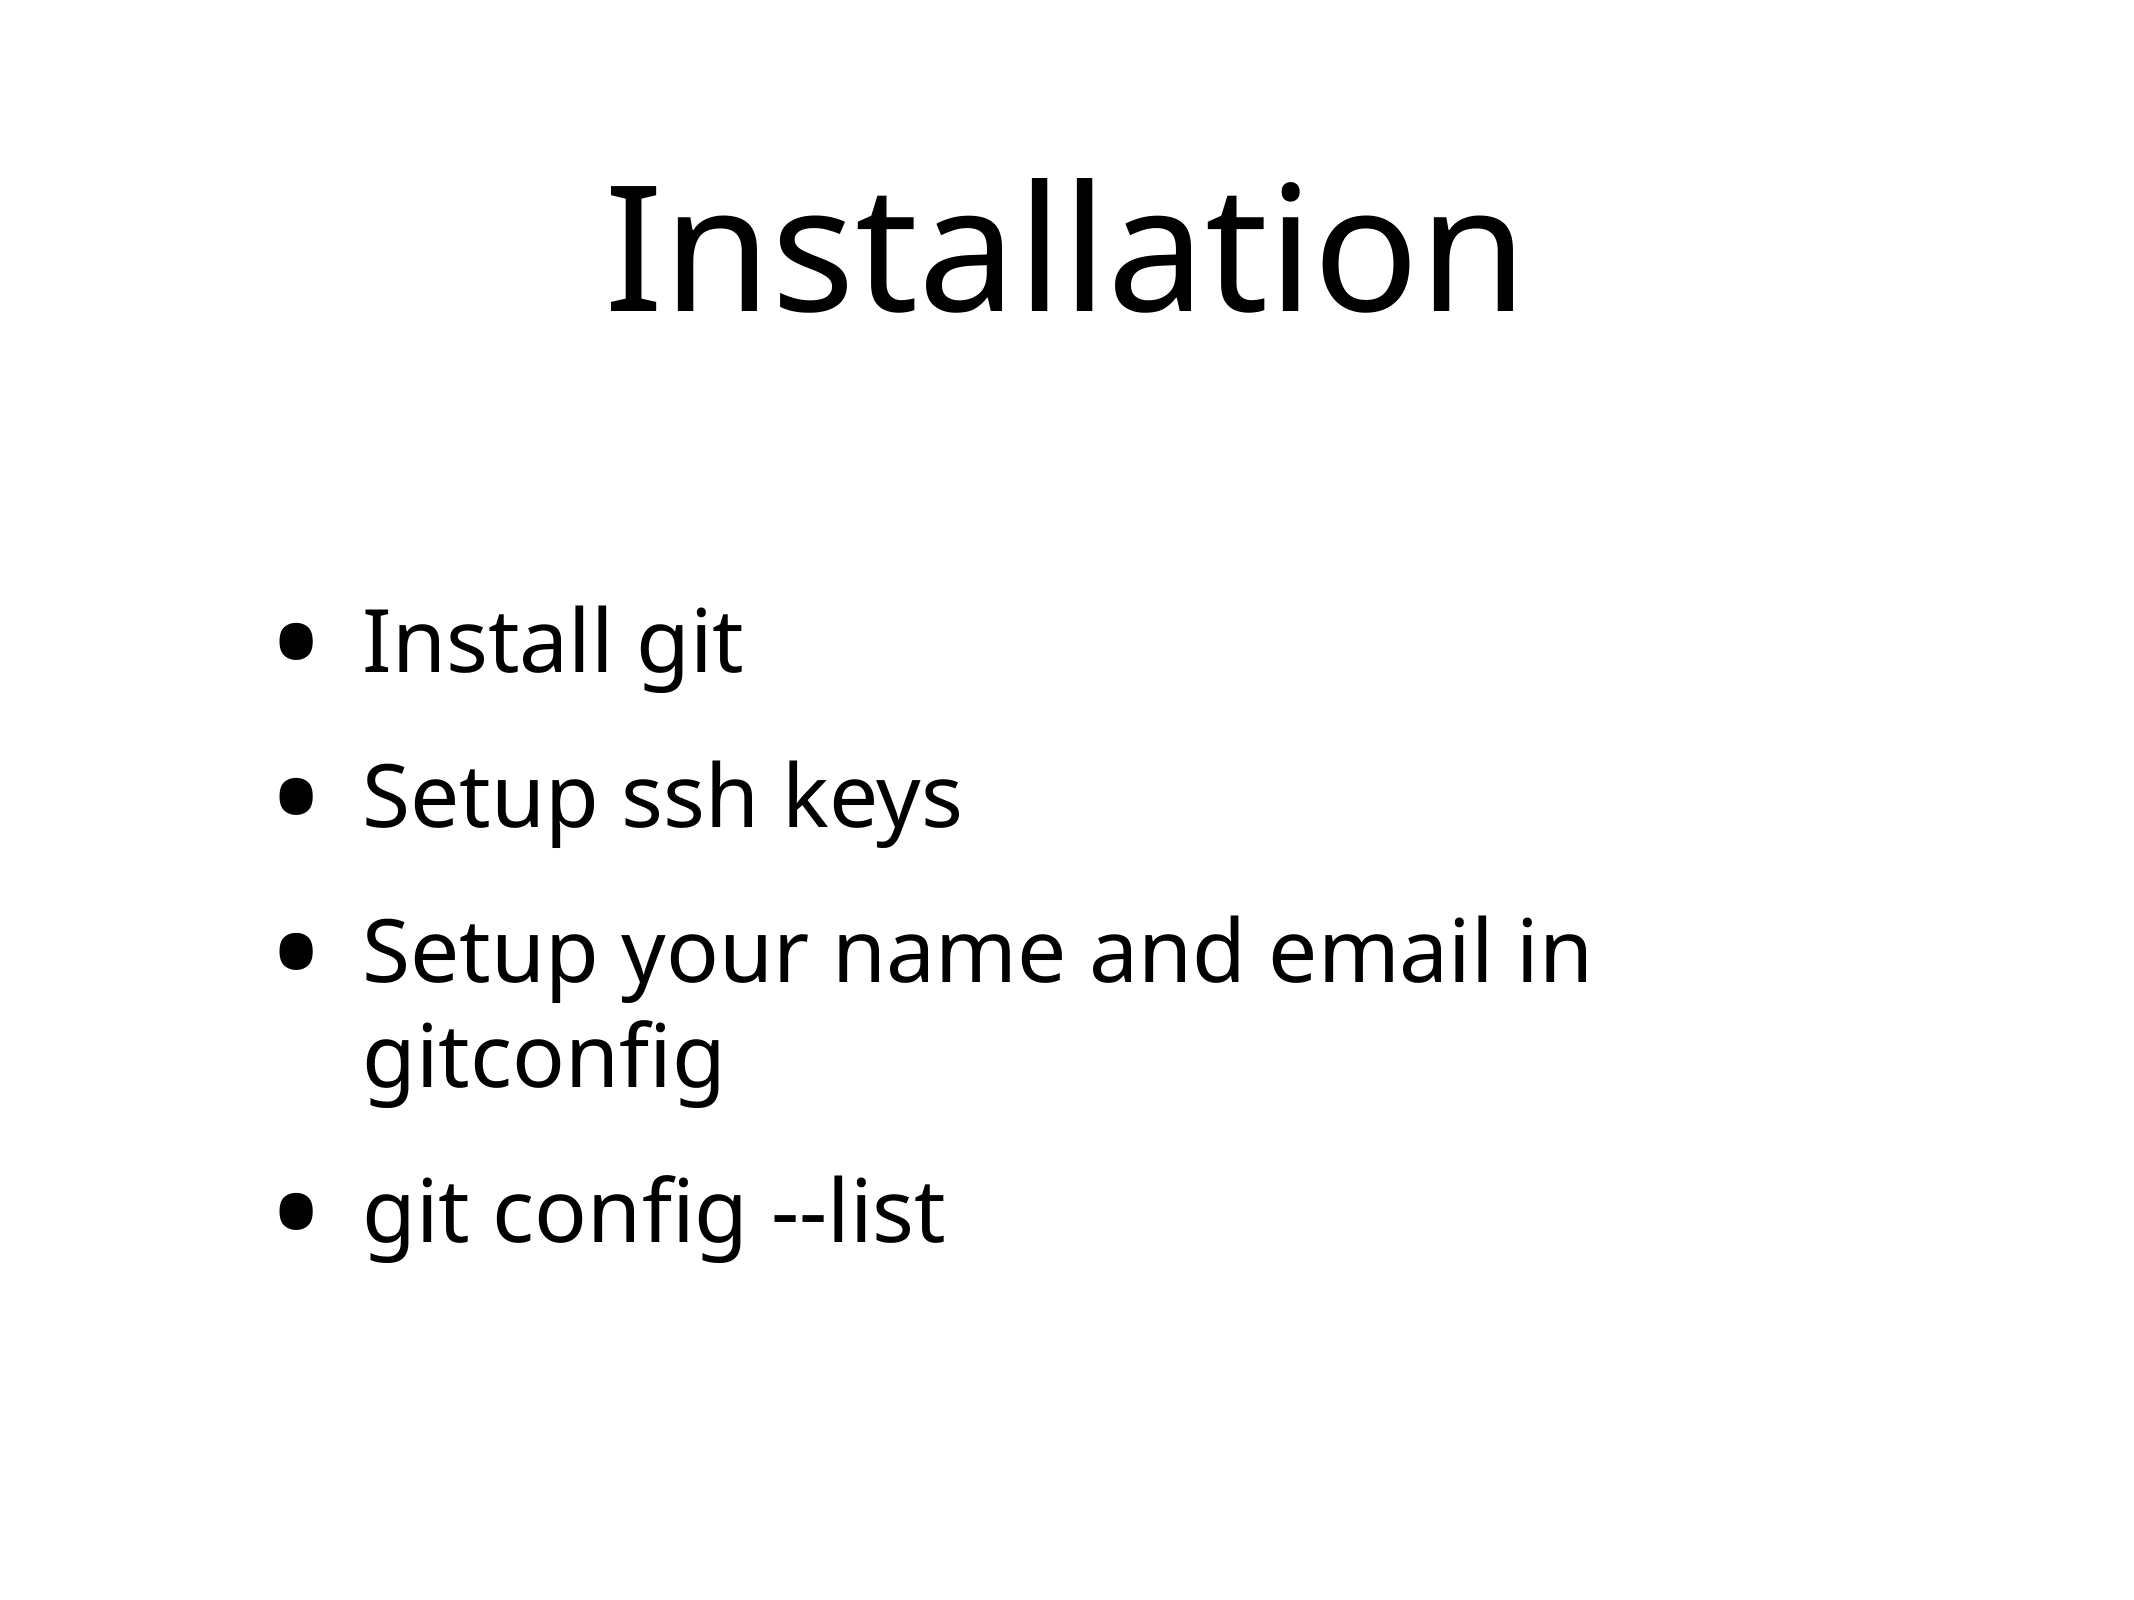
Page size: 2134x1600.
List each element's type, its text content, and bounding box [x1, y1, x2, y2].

list Install git Setup ssh keys Setup your name and email in gitconfig git config --list [208, 454, 1925, 1392]
title Installation [208, 41, 1925, 442]
